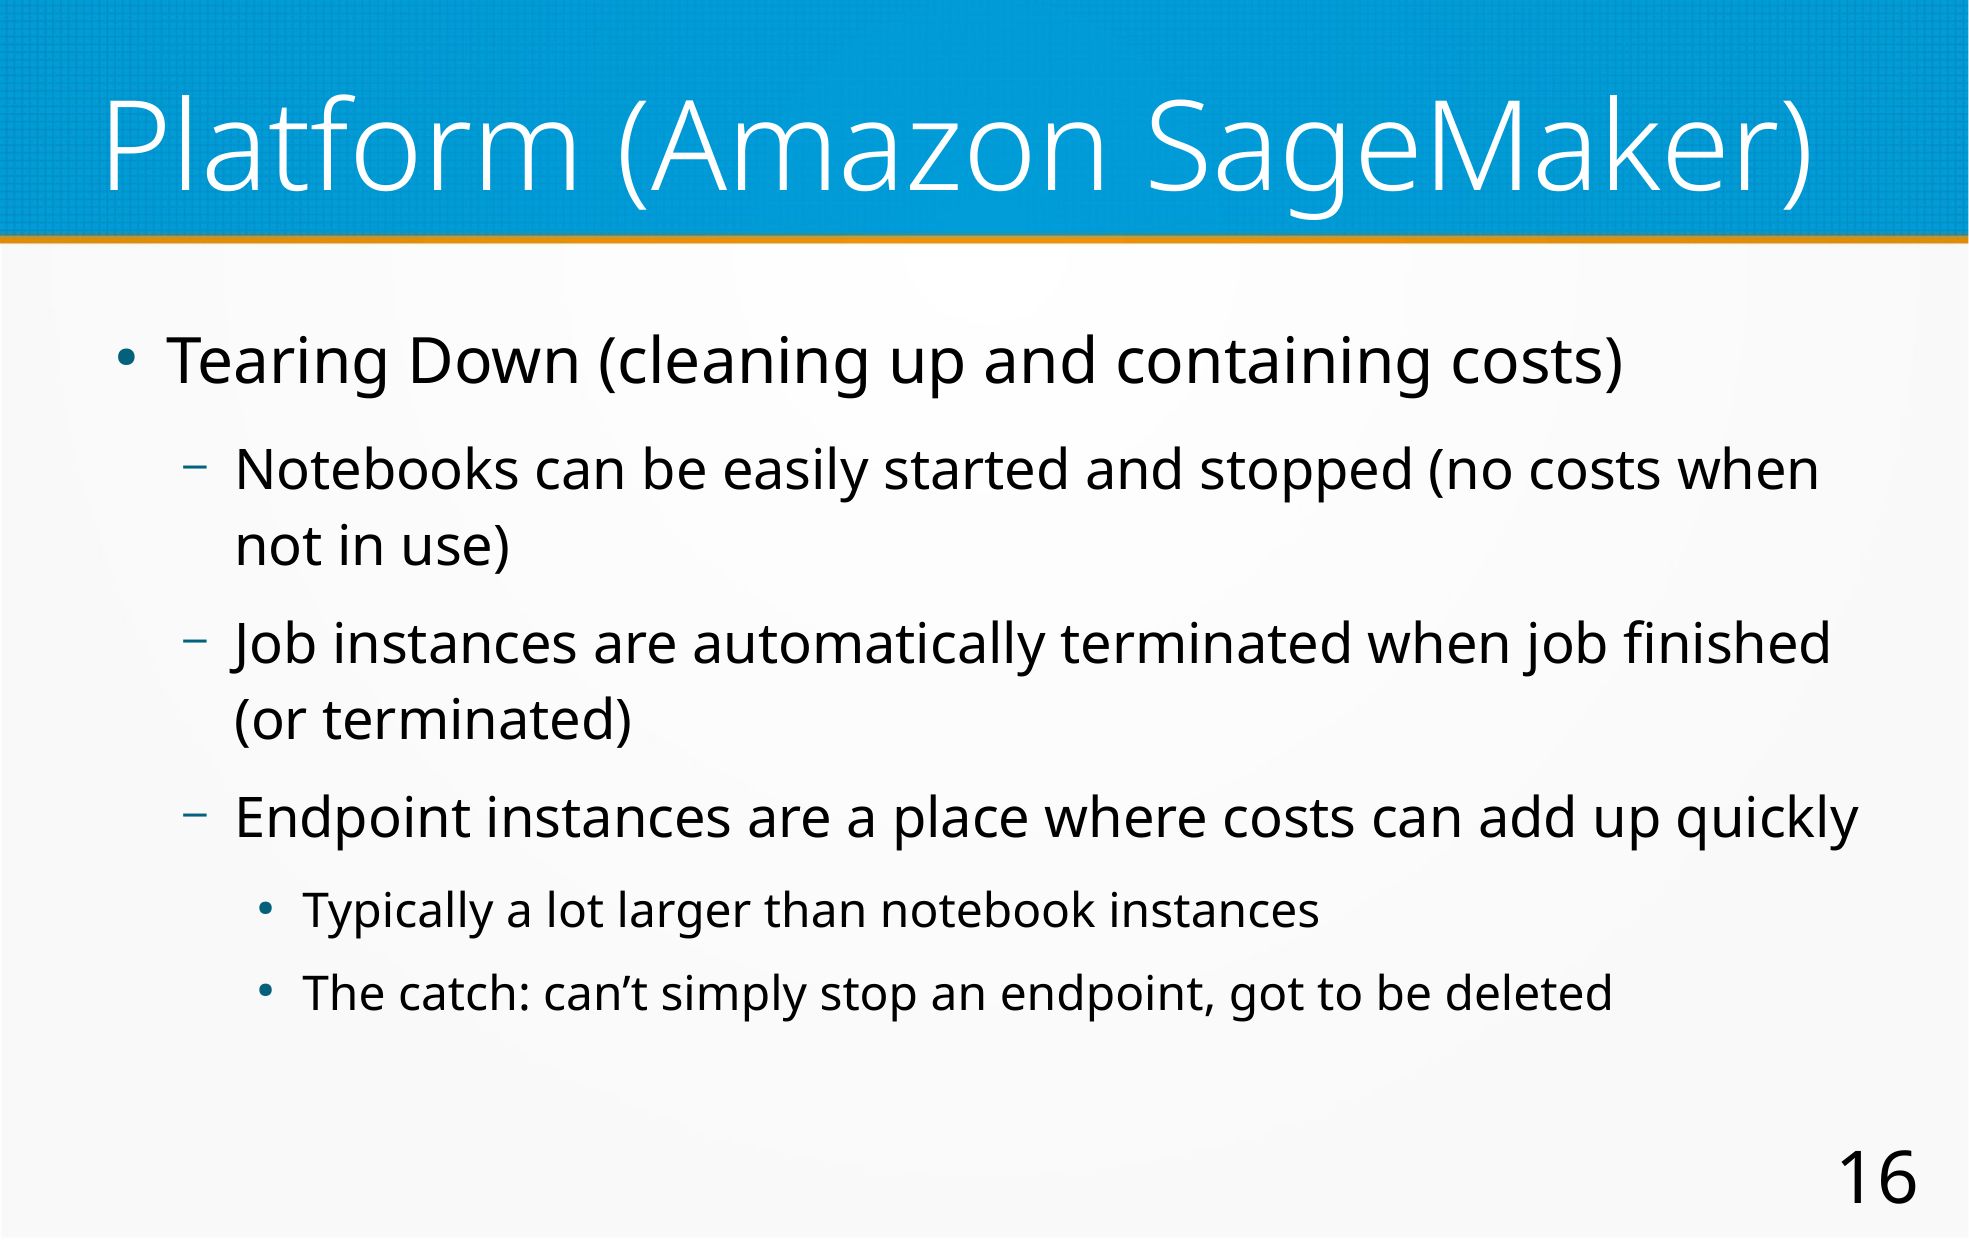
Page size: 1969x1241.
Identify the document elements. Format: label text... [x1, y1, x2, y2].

text_box 16 [1830, 1127, 1966, 1224]
picture [0, 233, 1969, 1241]
list Tearing Down (cleaning up and containing costs) Notebooks can be easily started and stopped (no costs when not in use) Job instances are automatically terminated when job finished (or terminated) Endpoint instances are a place where costs can add up quickly Typically a lot larger than notebook instances The catch: can’t simply stop an endpoint, got to be deleted [98, 315, 1861, 1081]
title Platform (Amazon SageMaker) [98, 19, 1870, 227]
